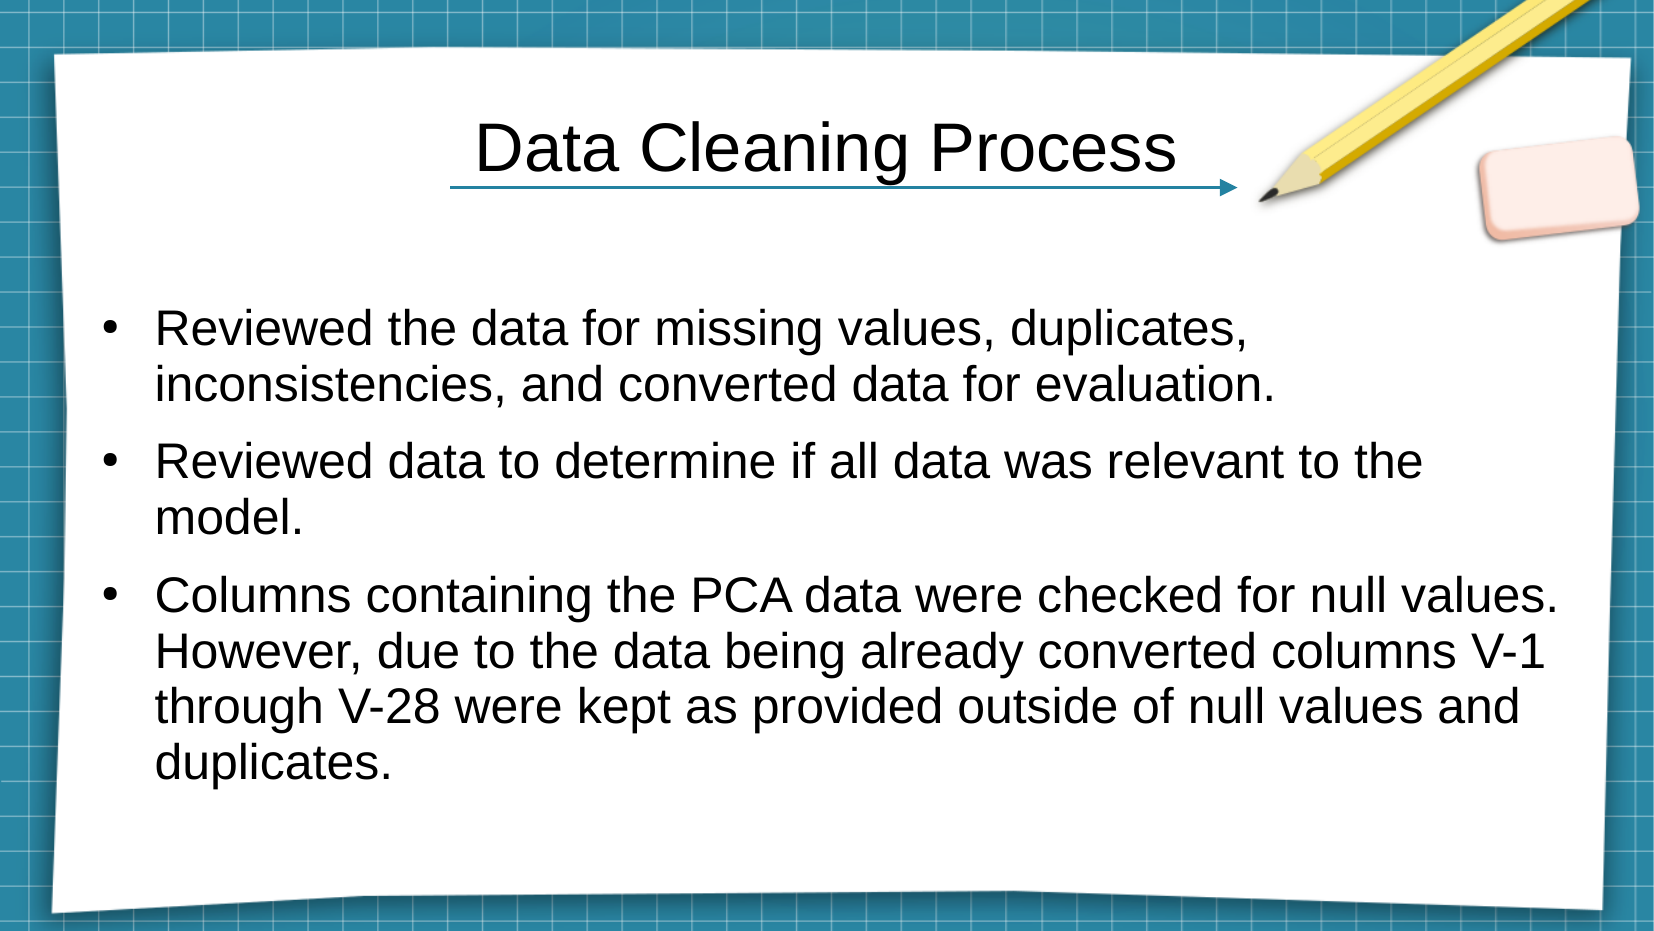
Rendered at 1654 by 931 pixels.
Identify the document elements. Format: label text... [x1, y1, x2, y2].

picture [0, 0, 1654, 931]
list Reviewed the data for missing values, duplicates, inconsistencies, and converted data for evaluation. Reviewed data to determine if all data was relevant to the model. Columns containing the PCA data were checked for null values. However, due to the data being already converted columns V-1 through V-28 were kept as provided outside of null values and duplicates. [83, 300, 1572, 840]
title Data Cleaning Process [82, 69, 1571, 226]
